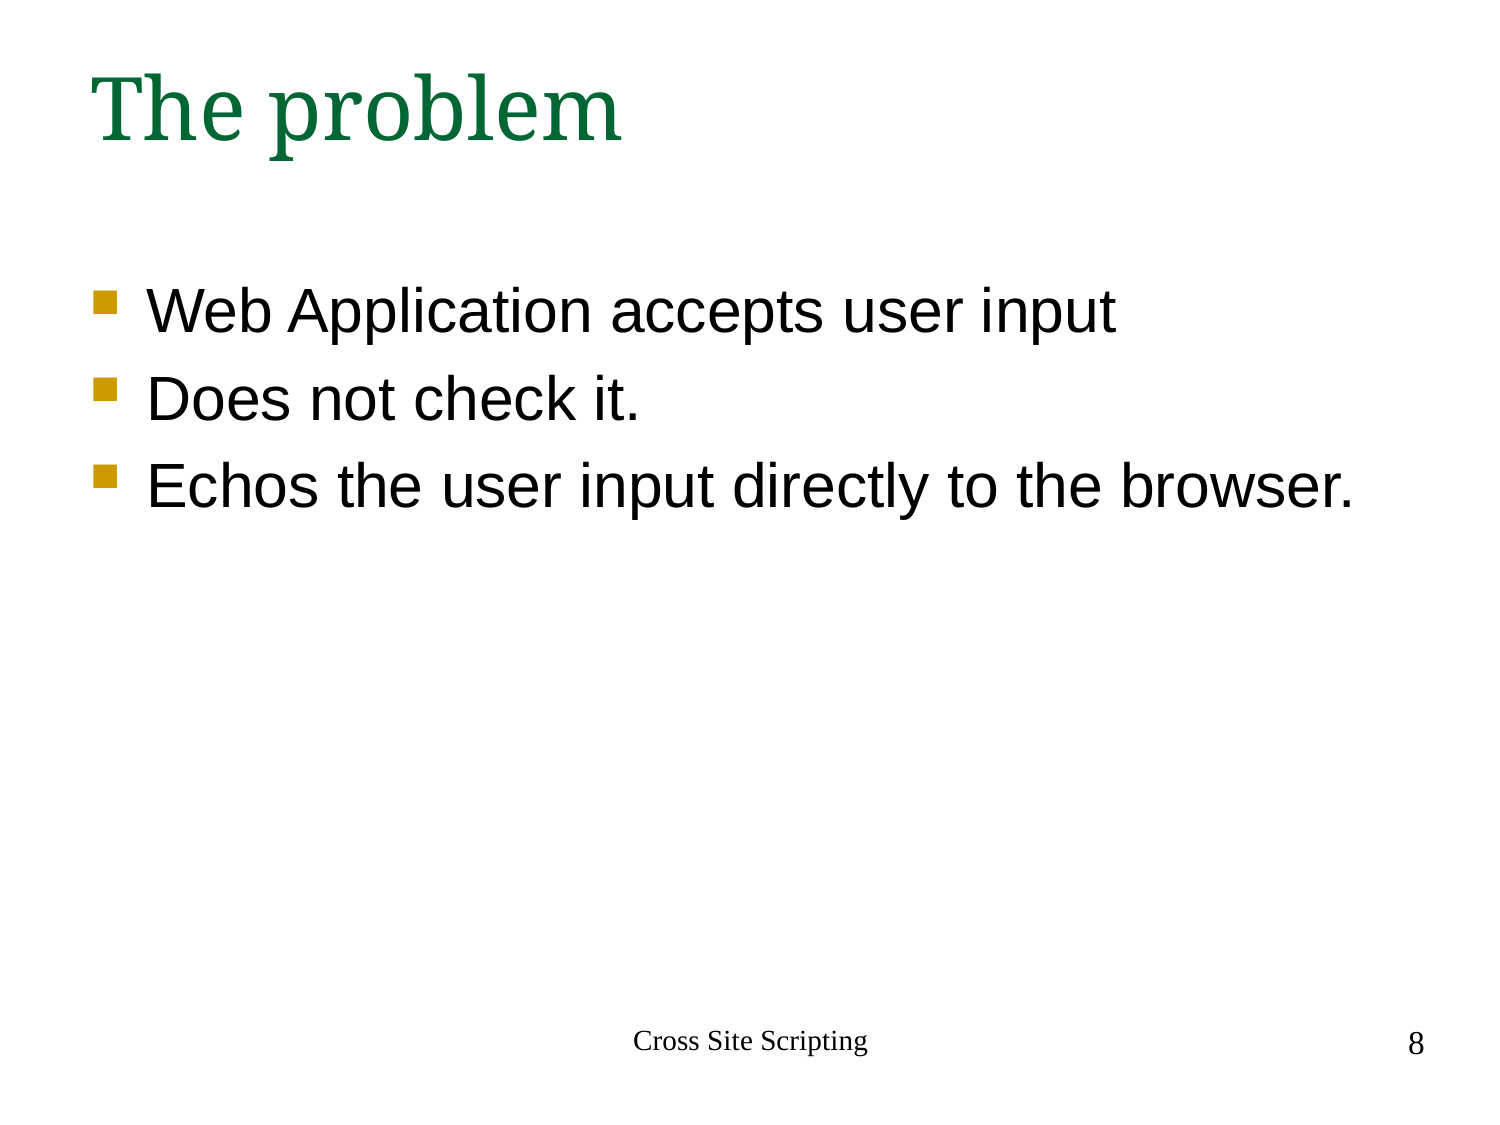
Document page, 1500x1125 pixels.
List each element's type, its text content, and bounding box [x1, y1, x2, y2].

title The problem [75, 45, 1425, 233]
list Web Application accepts user input Does not check it. Echos the user input directly to the browser. [75, 262, 1425, 1006]
